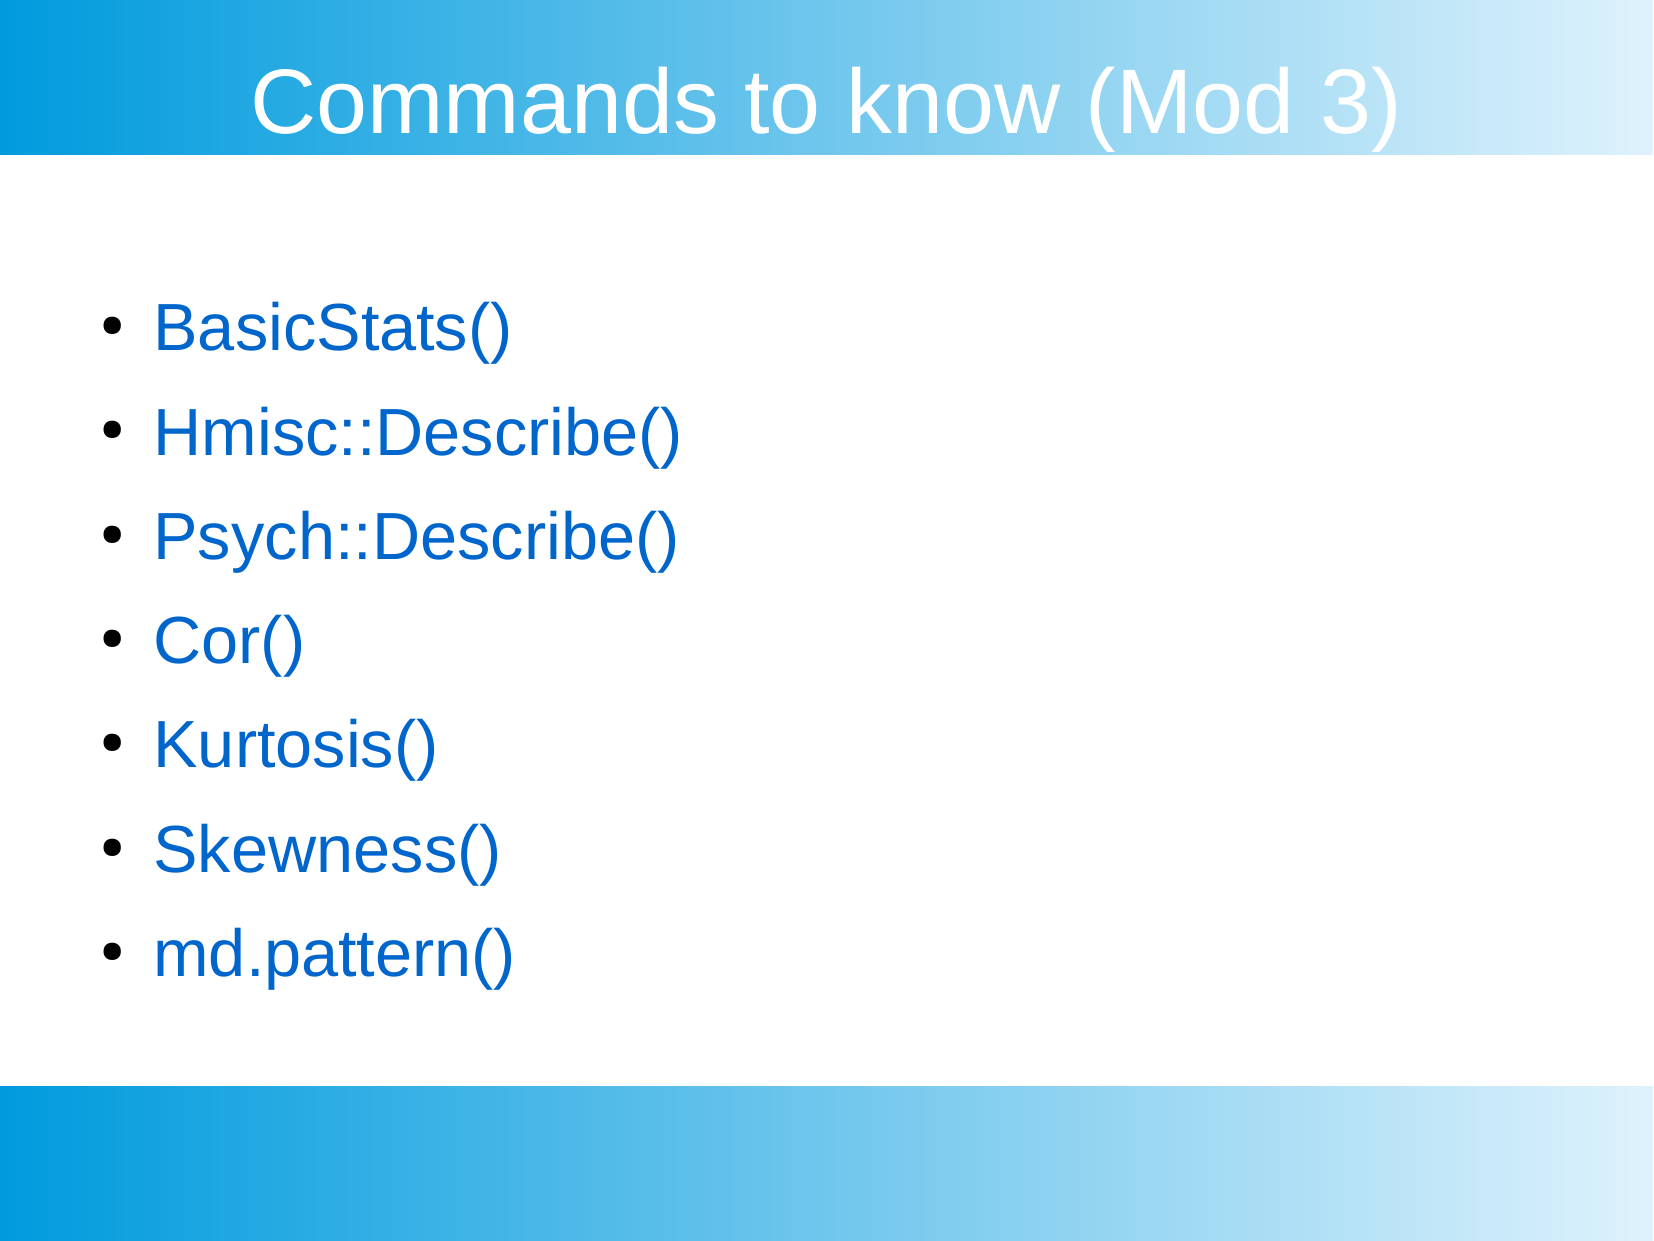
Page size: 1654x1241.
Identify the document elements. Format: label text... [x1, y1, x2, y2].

title Commands to know (Mod 3) [82, 49, 1571, 155]
list BasicStats() Hmisc::Describe() Psych::Describe() Cor() Kurtosis() Skewness() md.pattern() [82, 290, 809, 1010]
